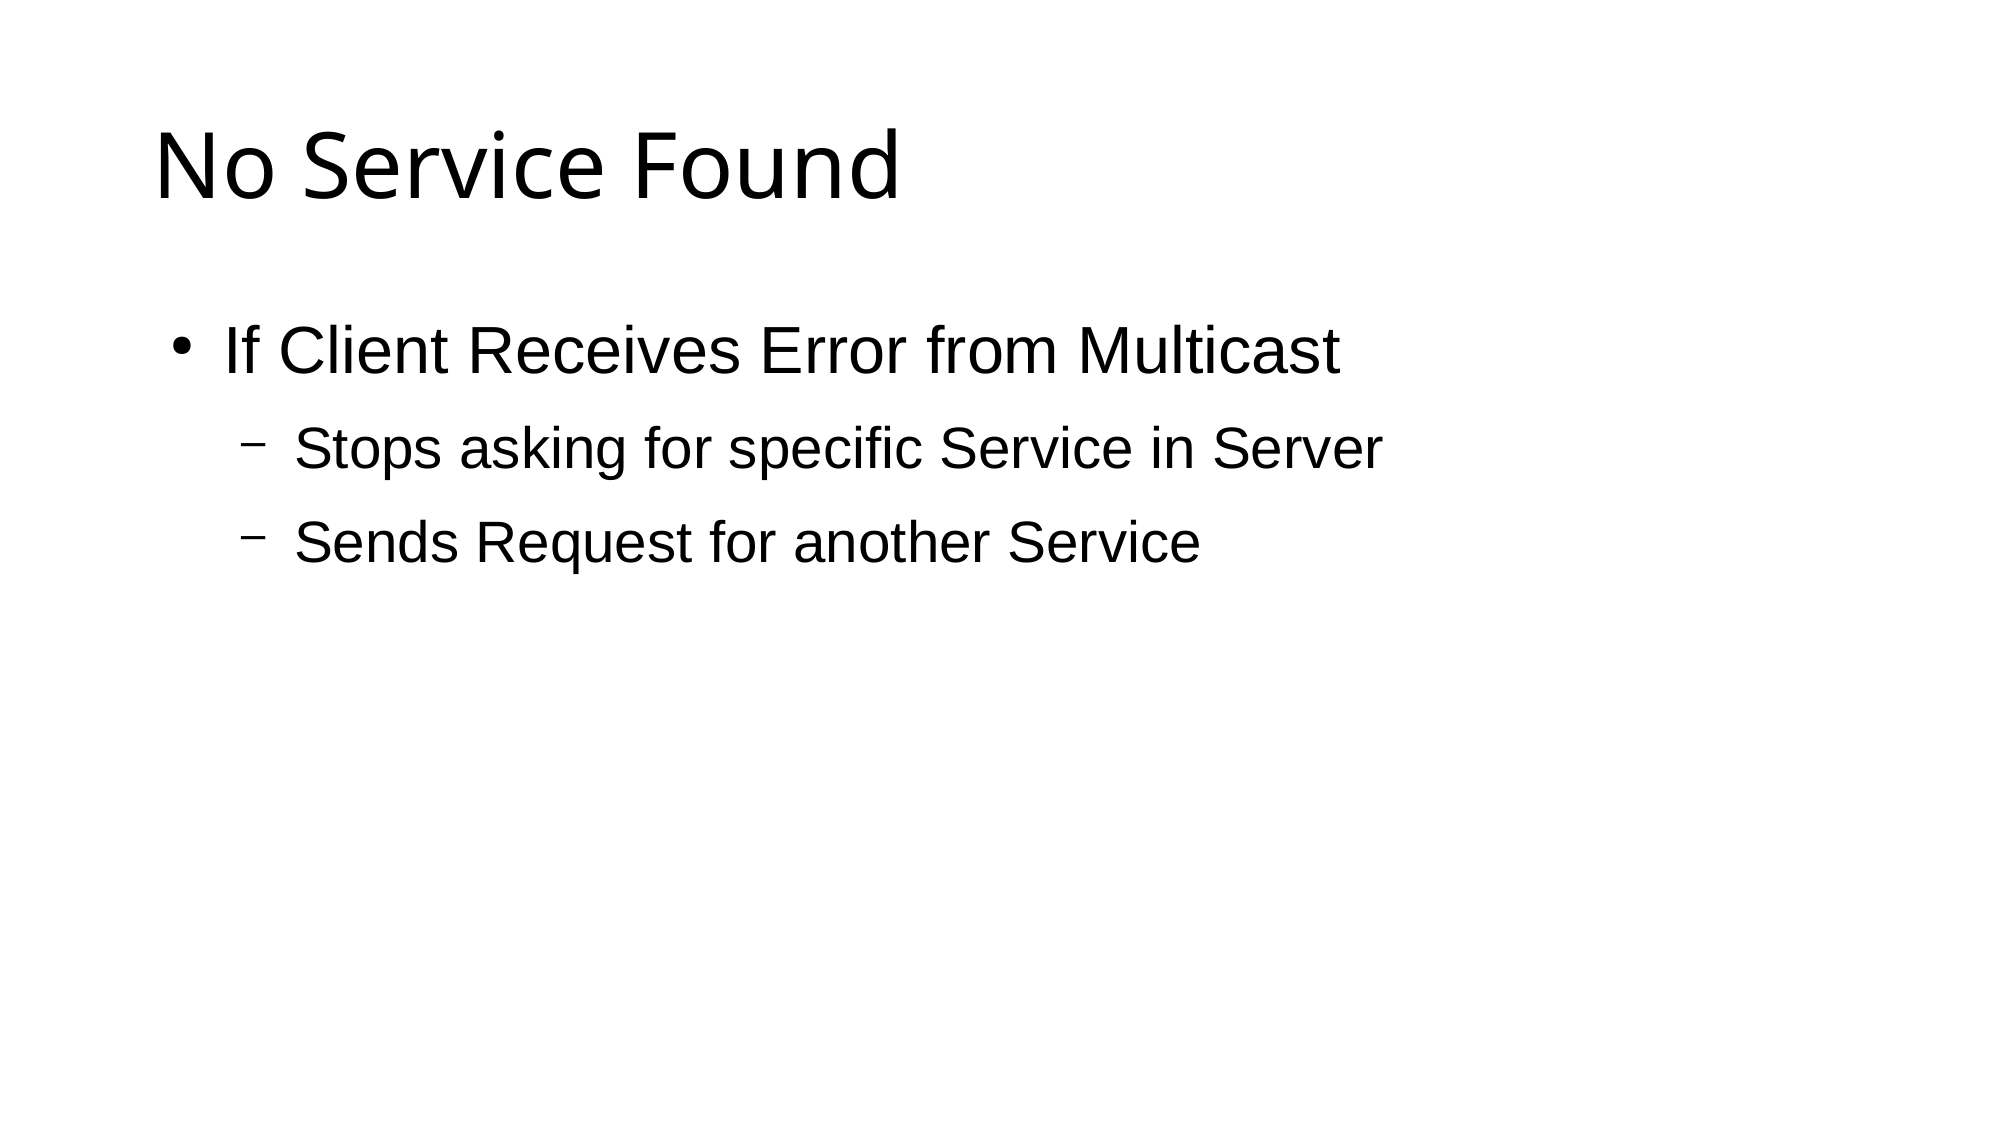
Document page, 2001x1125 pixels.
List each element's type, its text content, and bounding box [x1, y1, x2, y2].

list If Client Receives Error from Multicast Stops asking for specific Service in Server Sends Request for another Service [137, 299, 1863, 1014]
title No Service Found [137, 59, 1863, 278]
